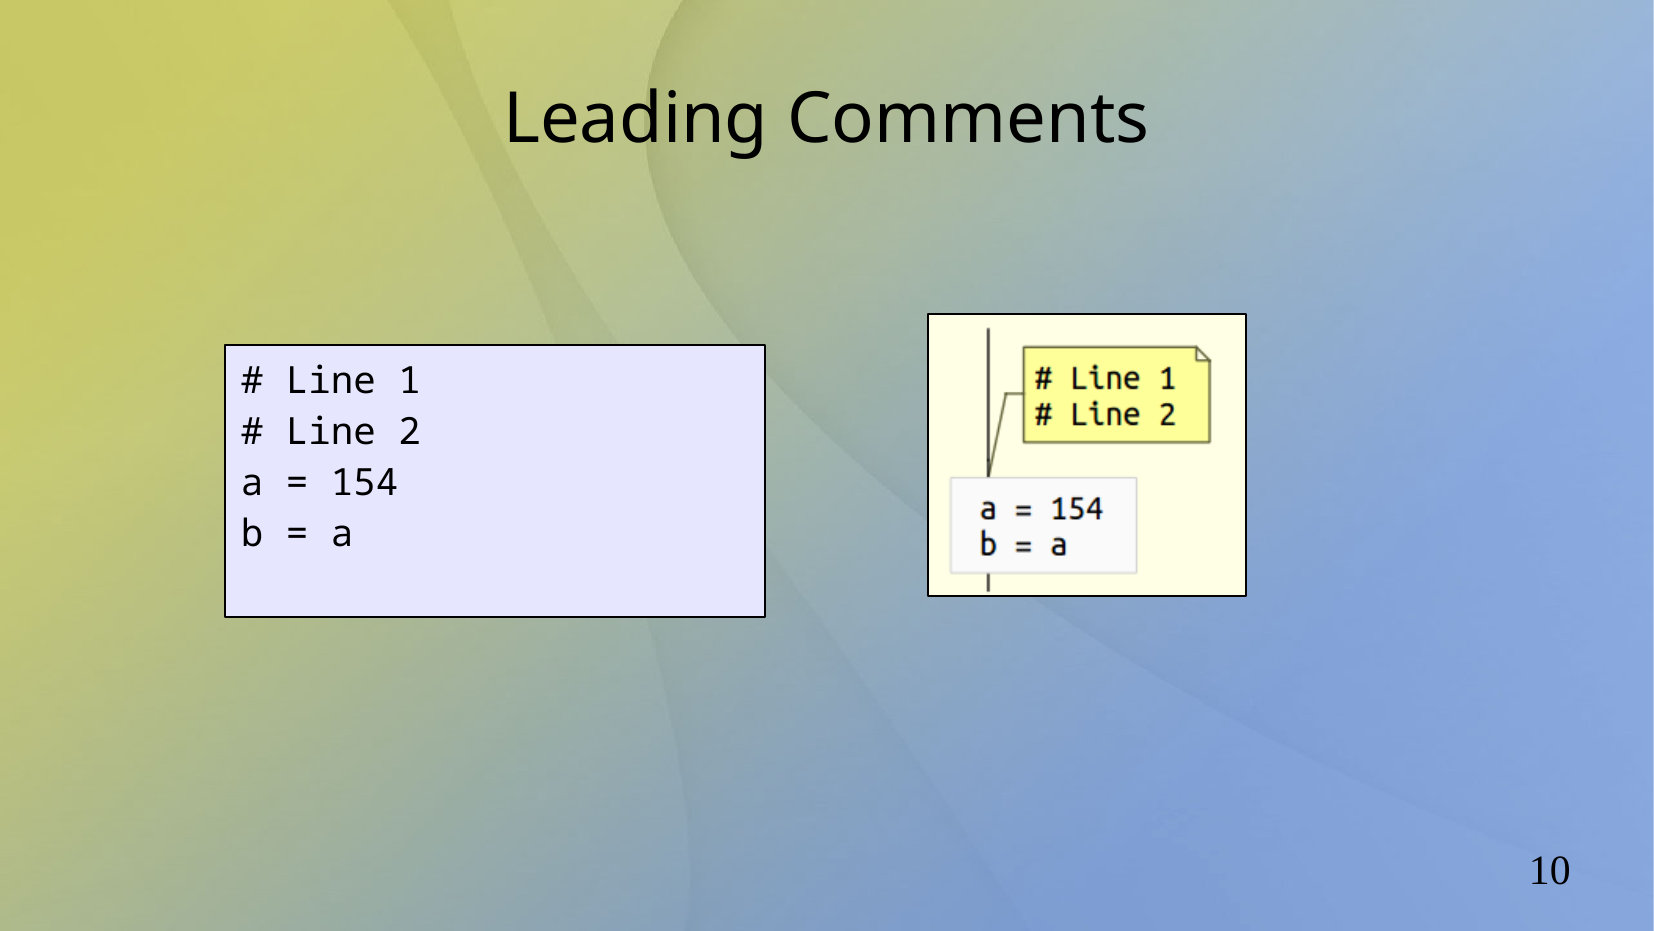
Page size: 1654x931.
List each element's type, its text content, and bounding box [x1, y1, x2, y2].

title Leading Comments [82, 37, 1571, 193]
text_box # Line 1 # Line 2 a = 154 b = a [225, 345, 766, 571]
picture [0, 0, 1654, 931]
